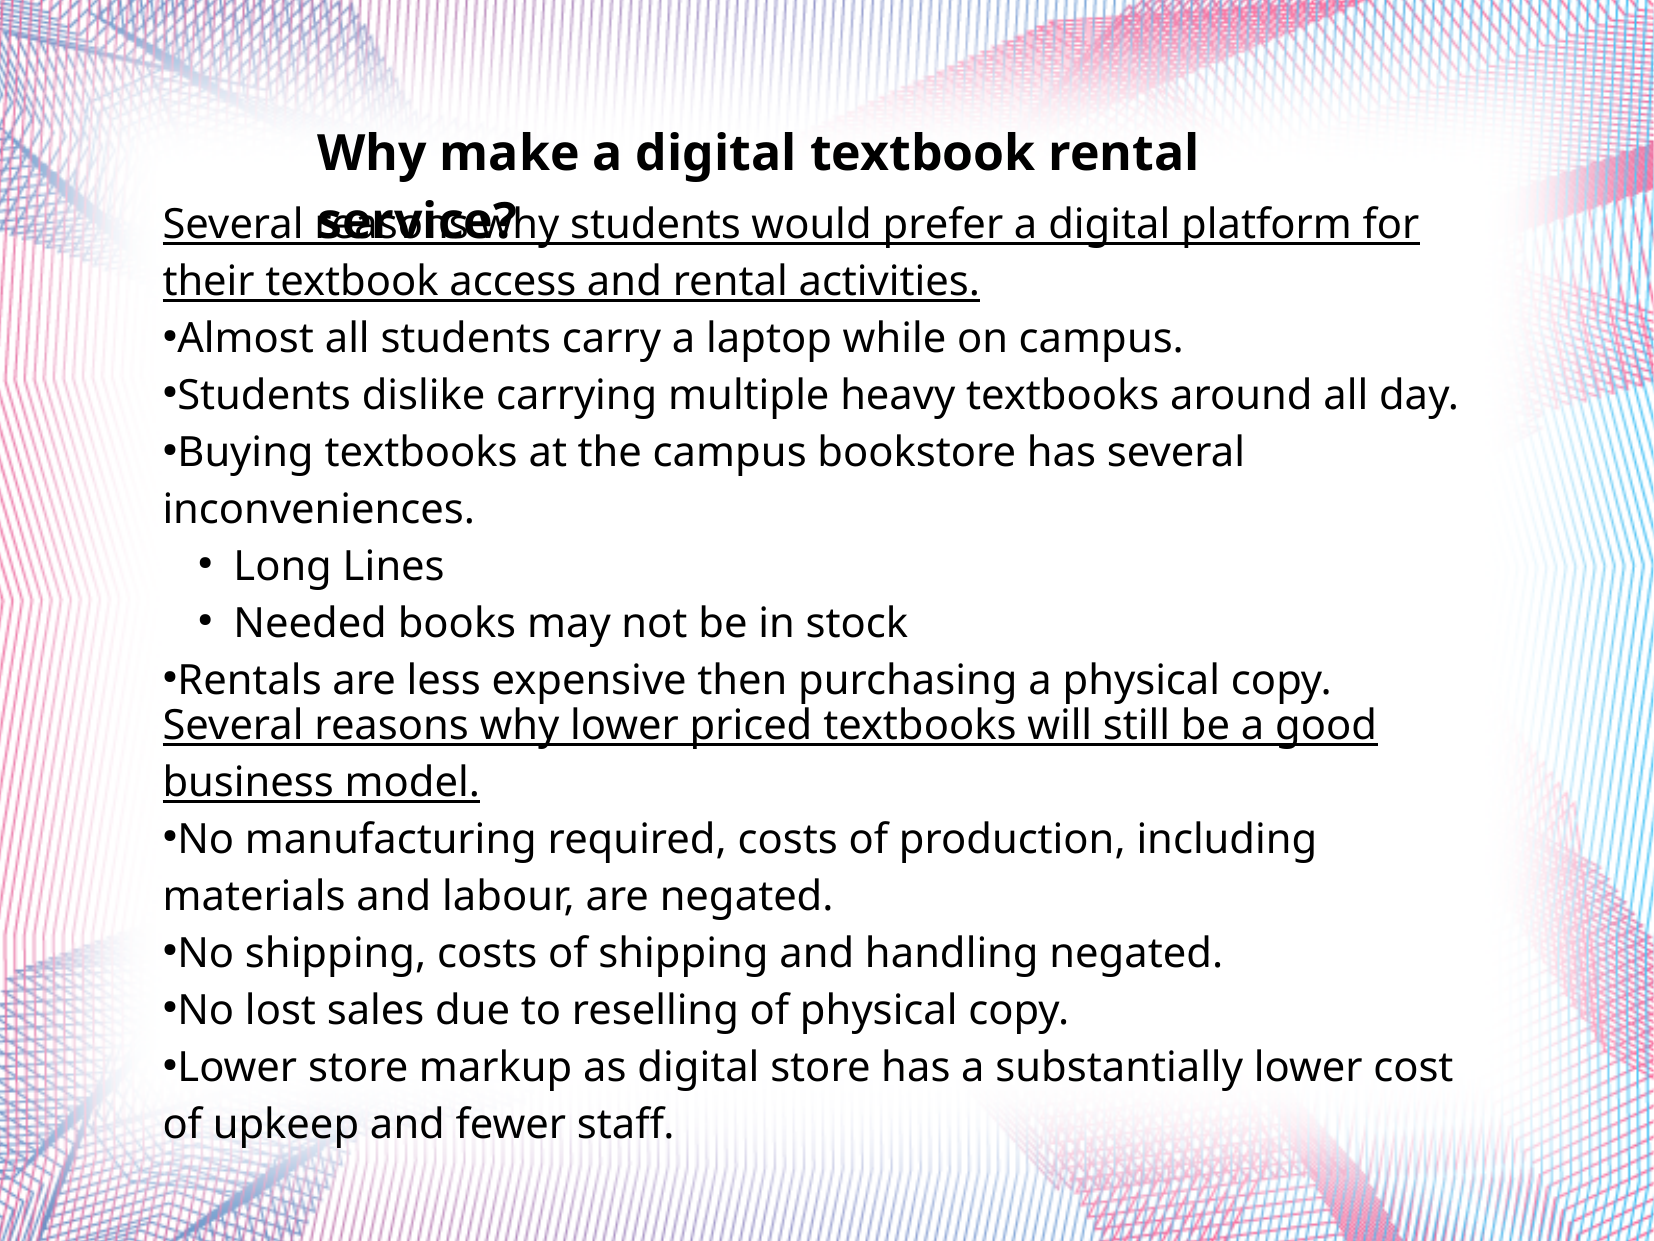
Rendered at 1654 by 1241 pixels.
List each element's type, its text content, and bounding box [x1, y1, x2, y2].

text_box Several reasons why lower priced textbooks will still be a good business model. No manufacturing required, costs of production, including materials and labour, are negated. No shipping, costs of shipping and handling negated. No lost sales due to reselling of physical copy. Lower store markup as digital store has a substantially lower cost of upkeep and fewer staff. [147, 708, 1506, 1180]
text_box Why make a digital textbook rental service? [302, 147, 1351, 222]
text_box Several reasons why students would prefer a digital platform for their textbook access and rental activities. Almost all students carry a laptop while on campus. Students dislike carrying multiple heavy textbooks around all day. Buying textbooks at the campus bookstore has several inconveniences. Long Lines Needed books may not be in stock Rentals are less expensive then purchasing a physical copy. [147, 236, 1506, 665]
picture [0, 0, 1654, 1241]
